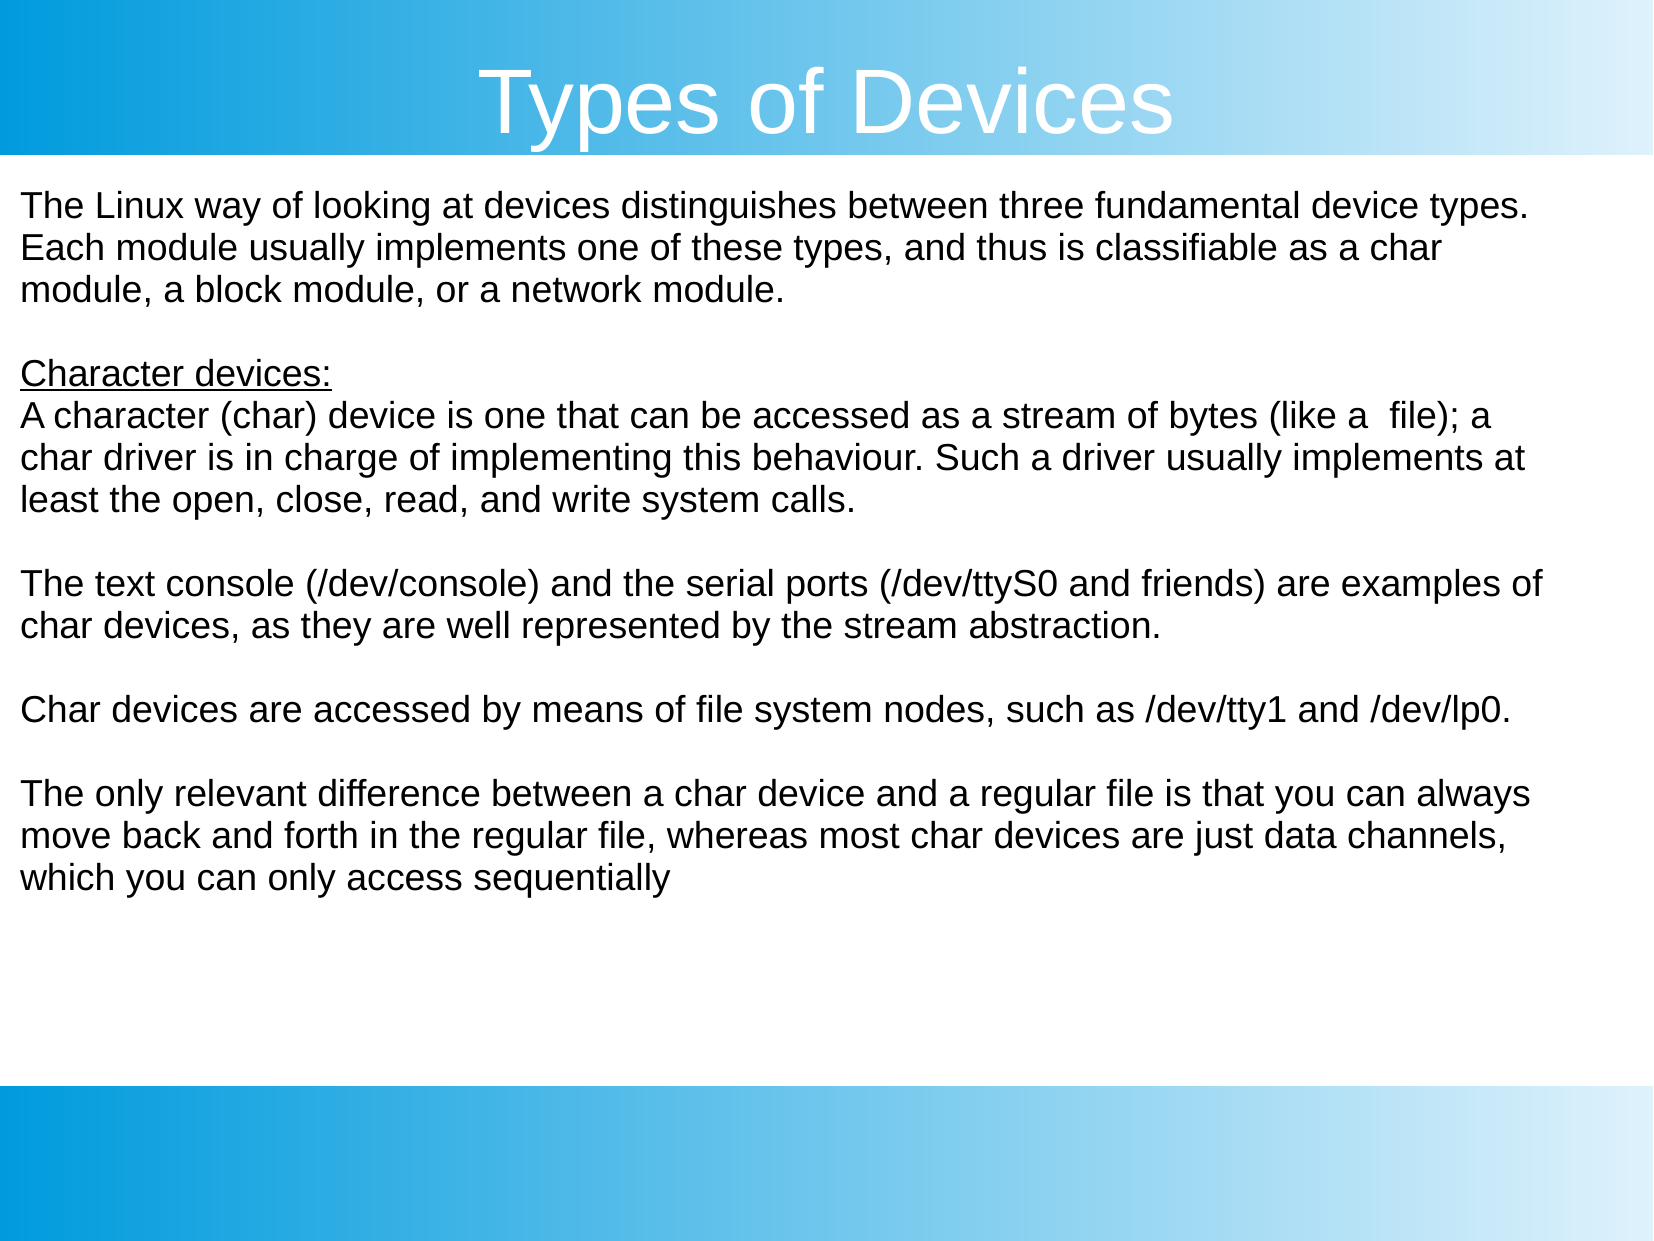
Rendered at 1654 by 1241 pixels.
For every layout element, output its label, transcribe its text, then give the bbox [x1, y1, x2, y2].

title Types of Devices [82, 49, 1571, 155]
text_box The Linux way of looking at devices distinguishes between three fundamental device types. Each module usually implements one of these types, and thus is classifiable as a char module, a block module, or a network module. Character devices: A character (char) device is one that can be accessed as a stream of bytes (like a file); a char driver is in charge of implementing this behaviour. Such a driver usually implements at least the open, close, read, and write system calls. The text console (/dev/console) and the serial ports (/dev/ttyS0 and friends) are examples of char devices, as they are well represented by the stream abstraction. Char devices are accessed by means of file system nodes, such as /dev/tty1 and /dev/lp0. The only relevant difference between a char device and a regular file is that you can always move back and forth in the regular file, whereas most char devices are just data channels, which you can only access sequentially [5, 177, 1583, 906]
